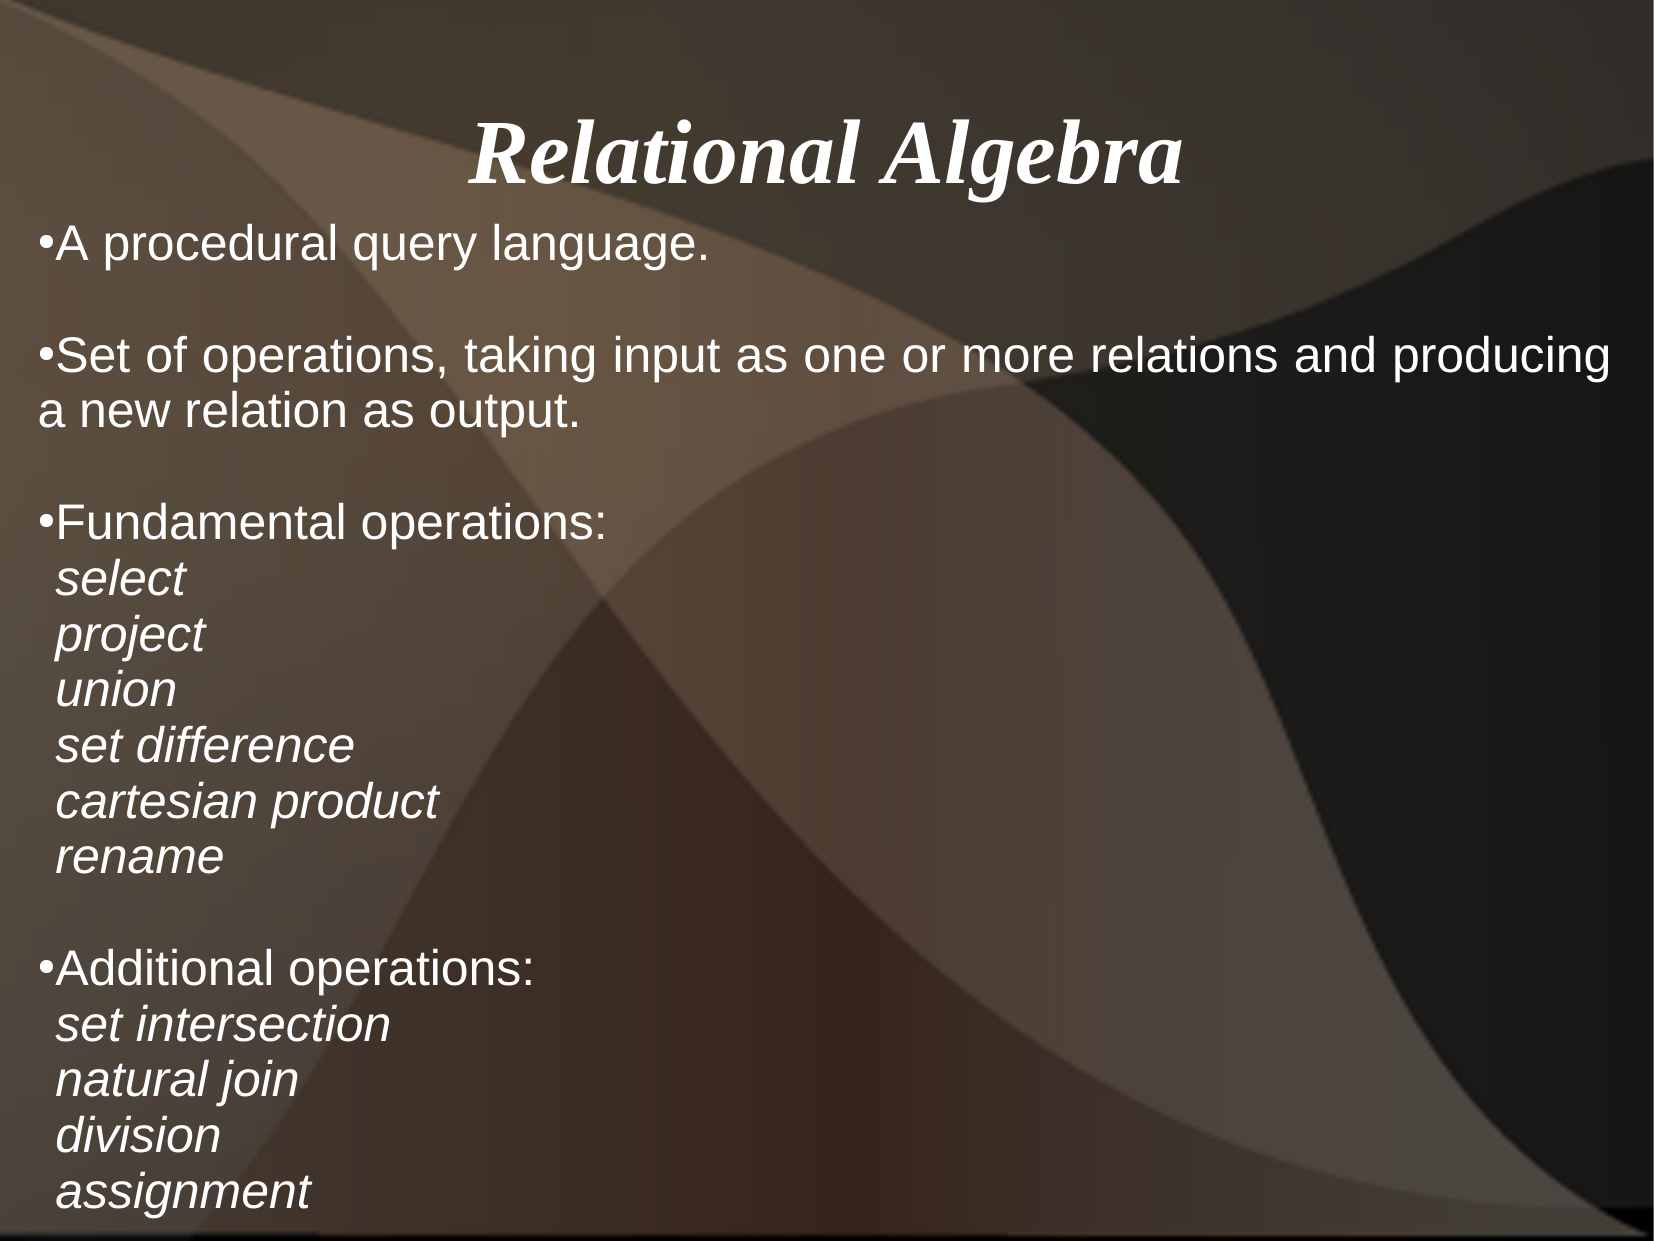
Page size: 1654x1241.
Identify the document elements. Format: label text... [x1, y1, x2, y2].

title Relational Algebra [82, 56, 1571, 215]
subtitle A procedural query language. Set of operations, taking input as one or more relations and producing a new relation as output. Fundamental operations: select project union set difference cartesian product rename Additional operations: set intersection natural join division assignment [37, 215, 1613, 1219]
picture [0, 0, 1654, 1241]
